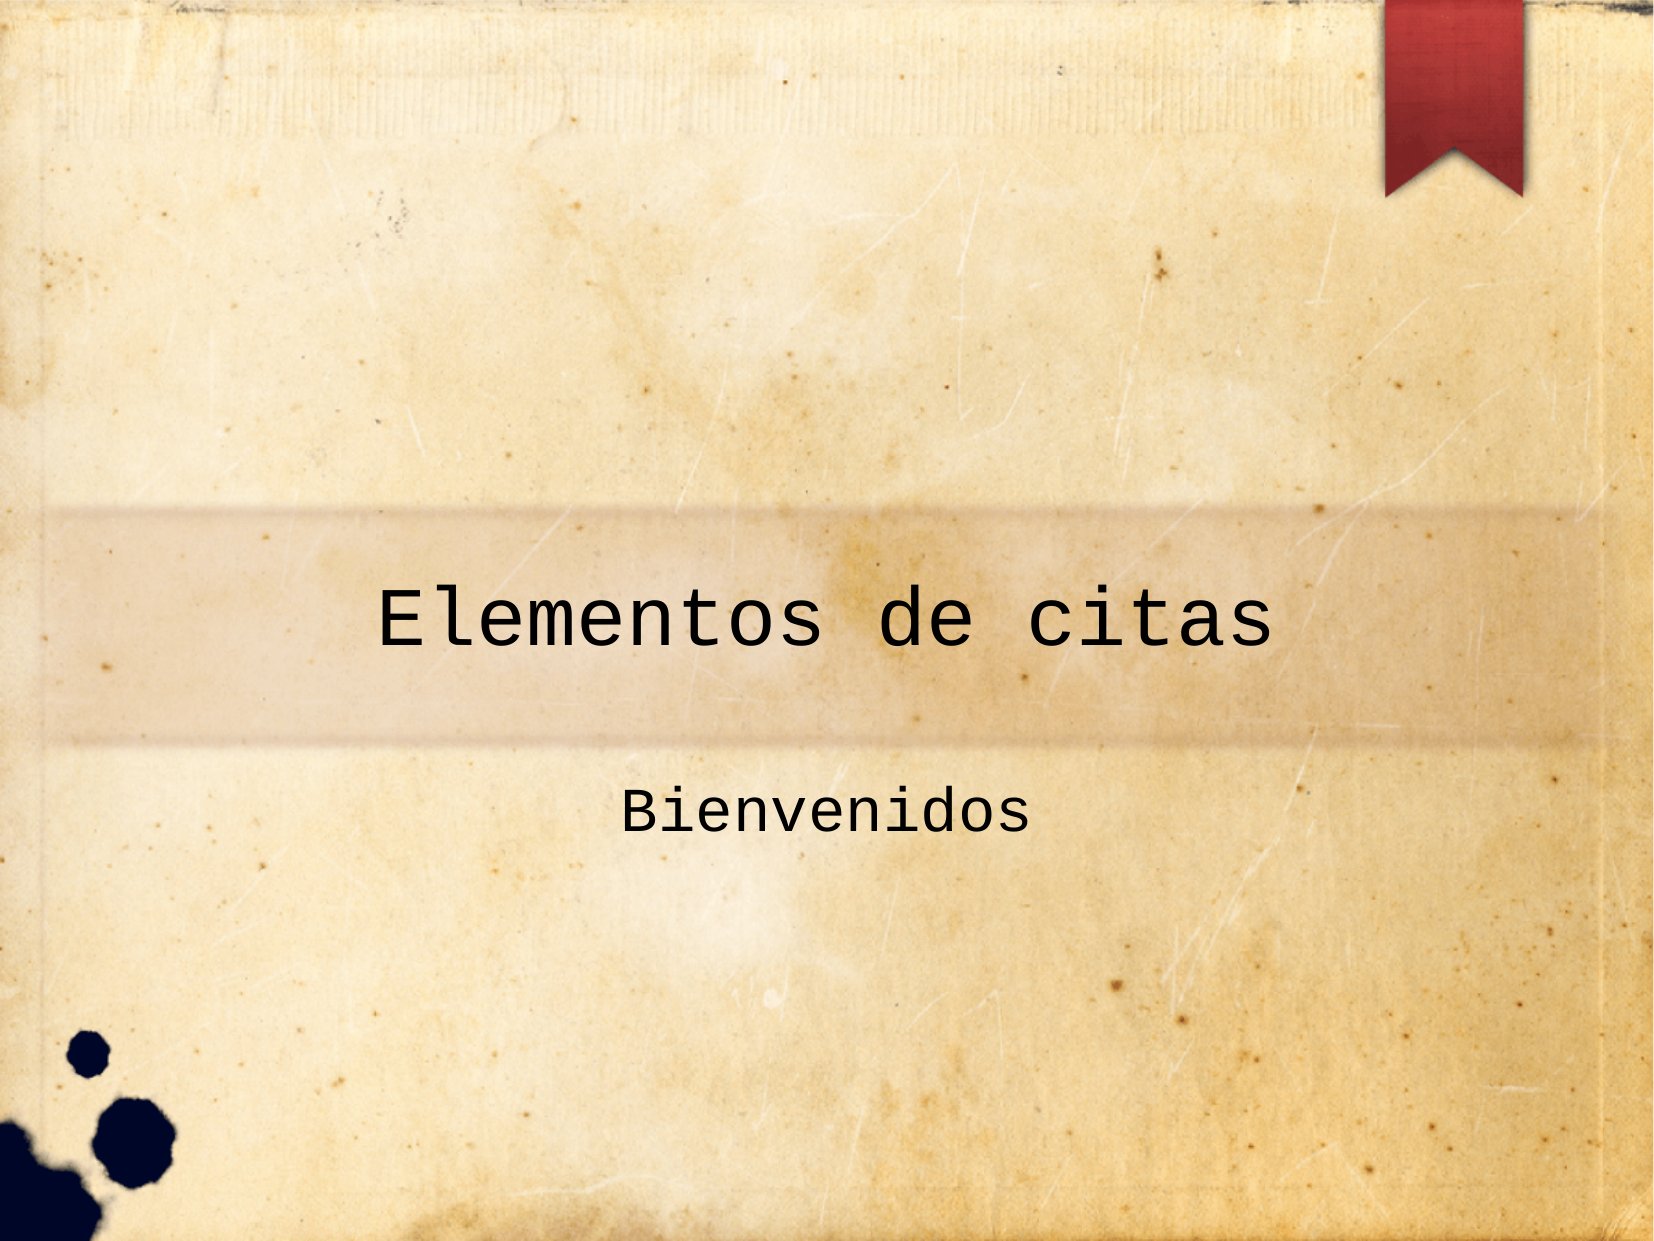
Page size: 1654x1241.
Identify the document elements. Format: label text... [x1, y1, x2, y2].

title Elementos de citas [82, 519, 1571, 727]
list Bienvenidos [82, 779, 1538, 1205]
picture [0, 0, 1654, 1241]
